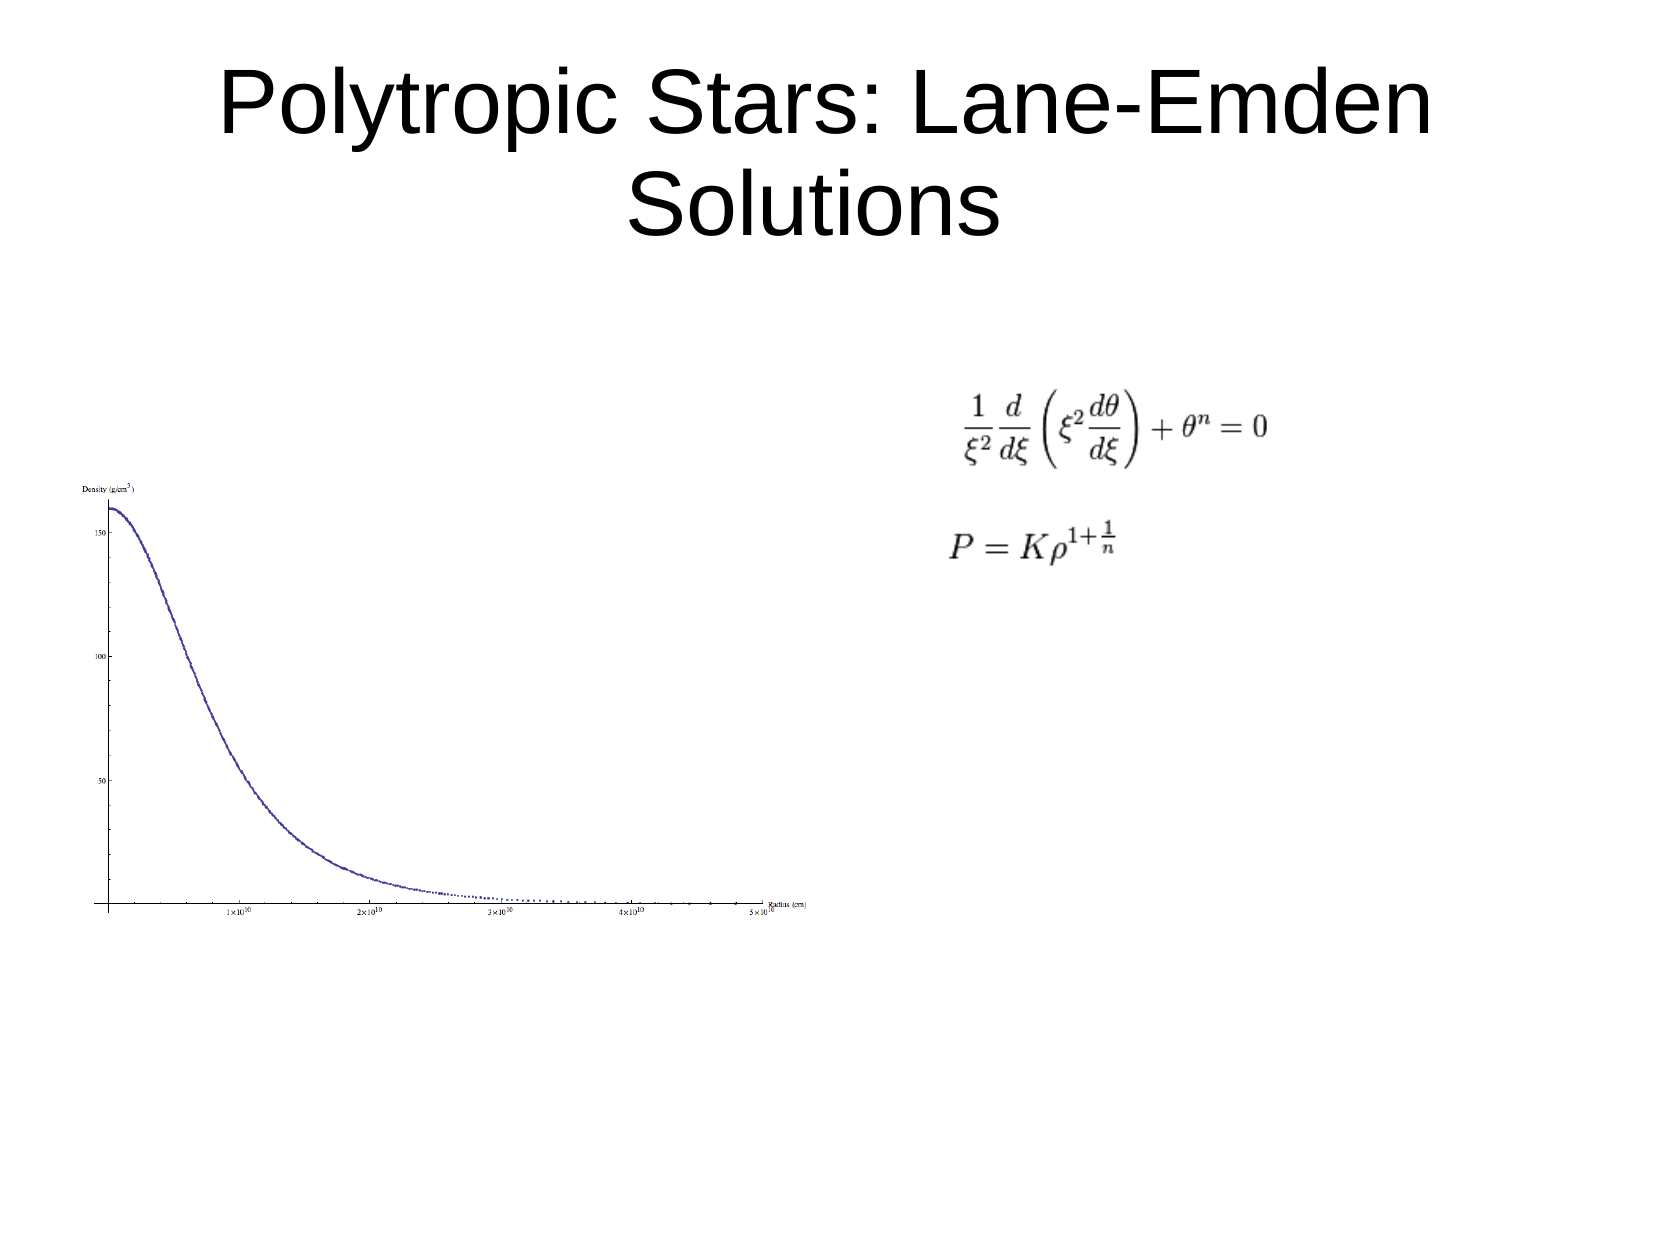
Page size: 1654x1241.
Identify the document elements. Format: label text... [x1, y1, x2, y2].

picture [938, 383, 1300, 477]
title Polytropic Stars: Lane-Emden Solutions [82, 49, 1571, 257]
picture [915, 501, 1152, 580]
picture [82, 482, 809, 917]
